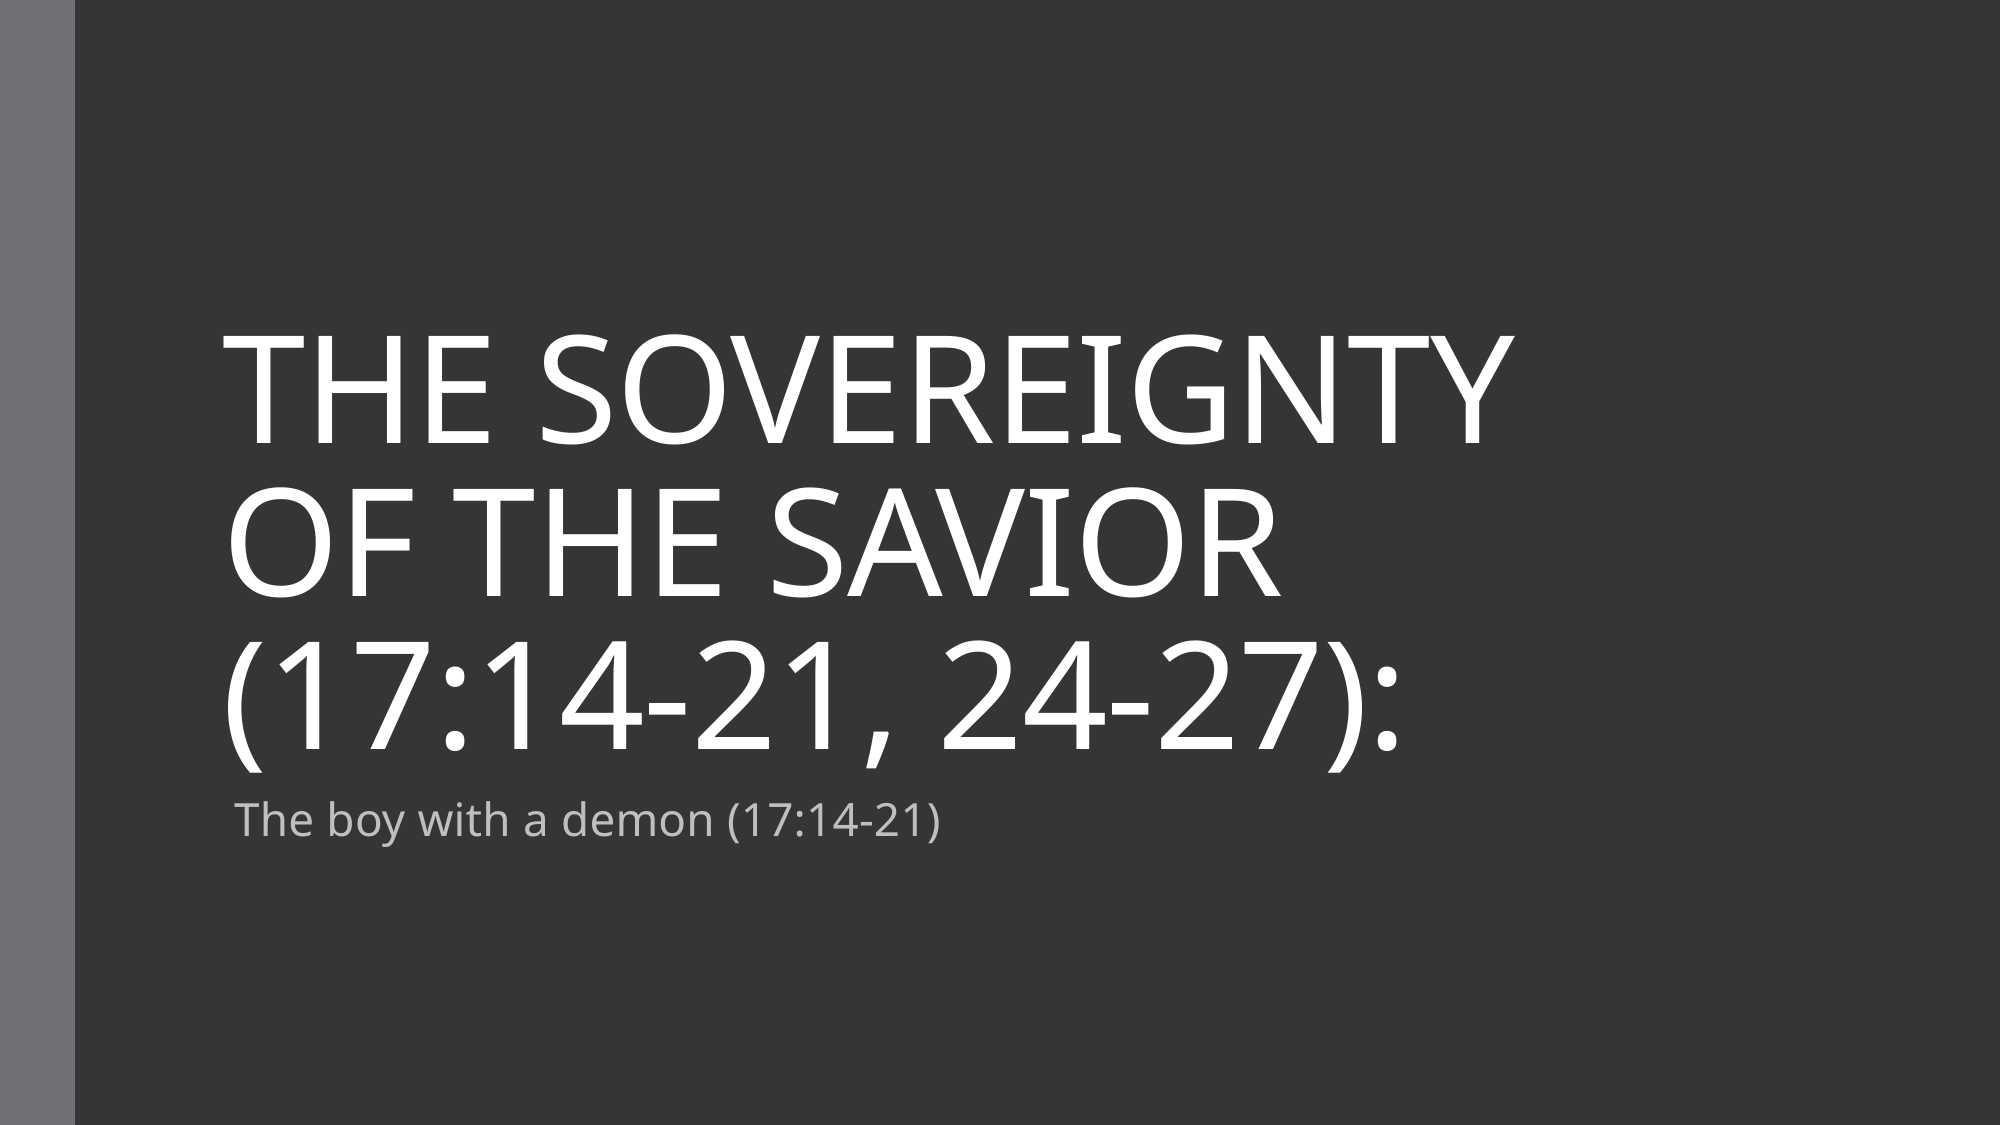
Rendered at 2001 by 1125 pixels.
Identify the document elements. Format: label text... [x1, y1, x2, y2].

subtitle The boy with a demon (17:14-21) [206, 787, 1752, 1066]
title THE SOVEREIGNTY OF THE SAVIOR (17:14-21, 24-27): [206, 124, 1752, 787]
